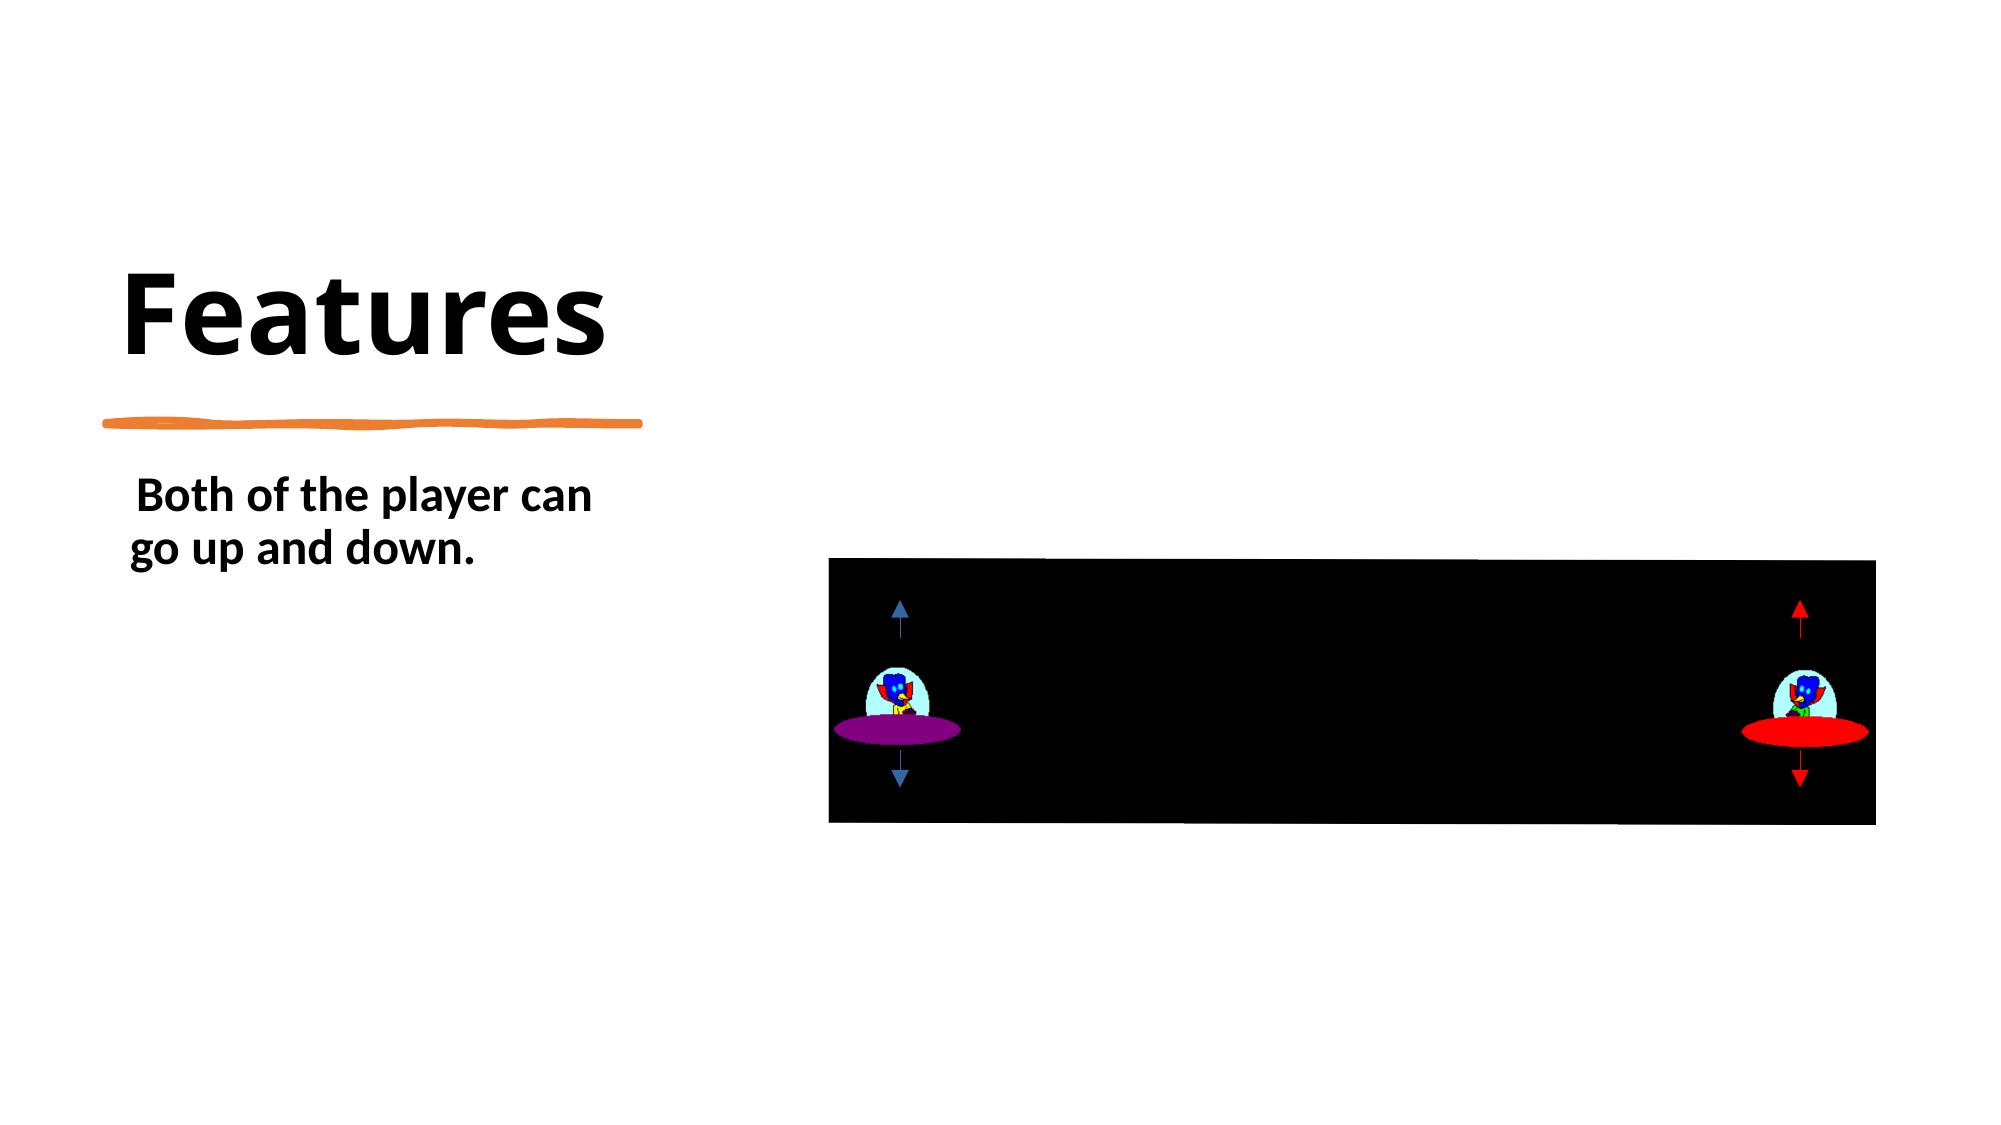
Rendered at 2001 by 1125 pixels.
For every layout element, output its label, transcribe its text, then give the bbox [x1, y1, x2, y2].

text_box Both of the player can go up and down. [103, 460, 666, 1020]
text_box [105, 420, 640, 427]
picture [828, 557, 1876, 826]
title Features [103, 104, 666, 387]
